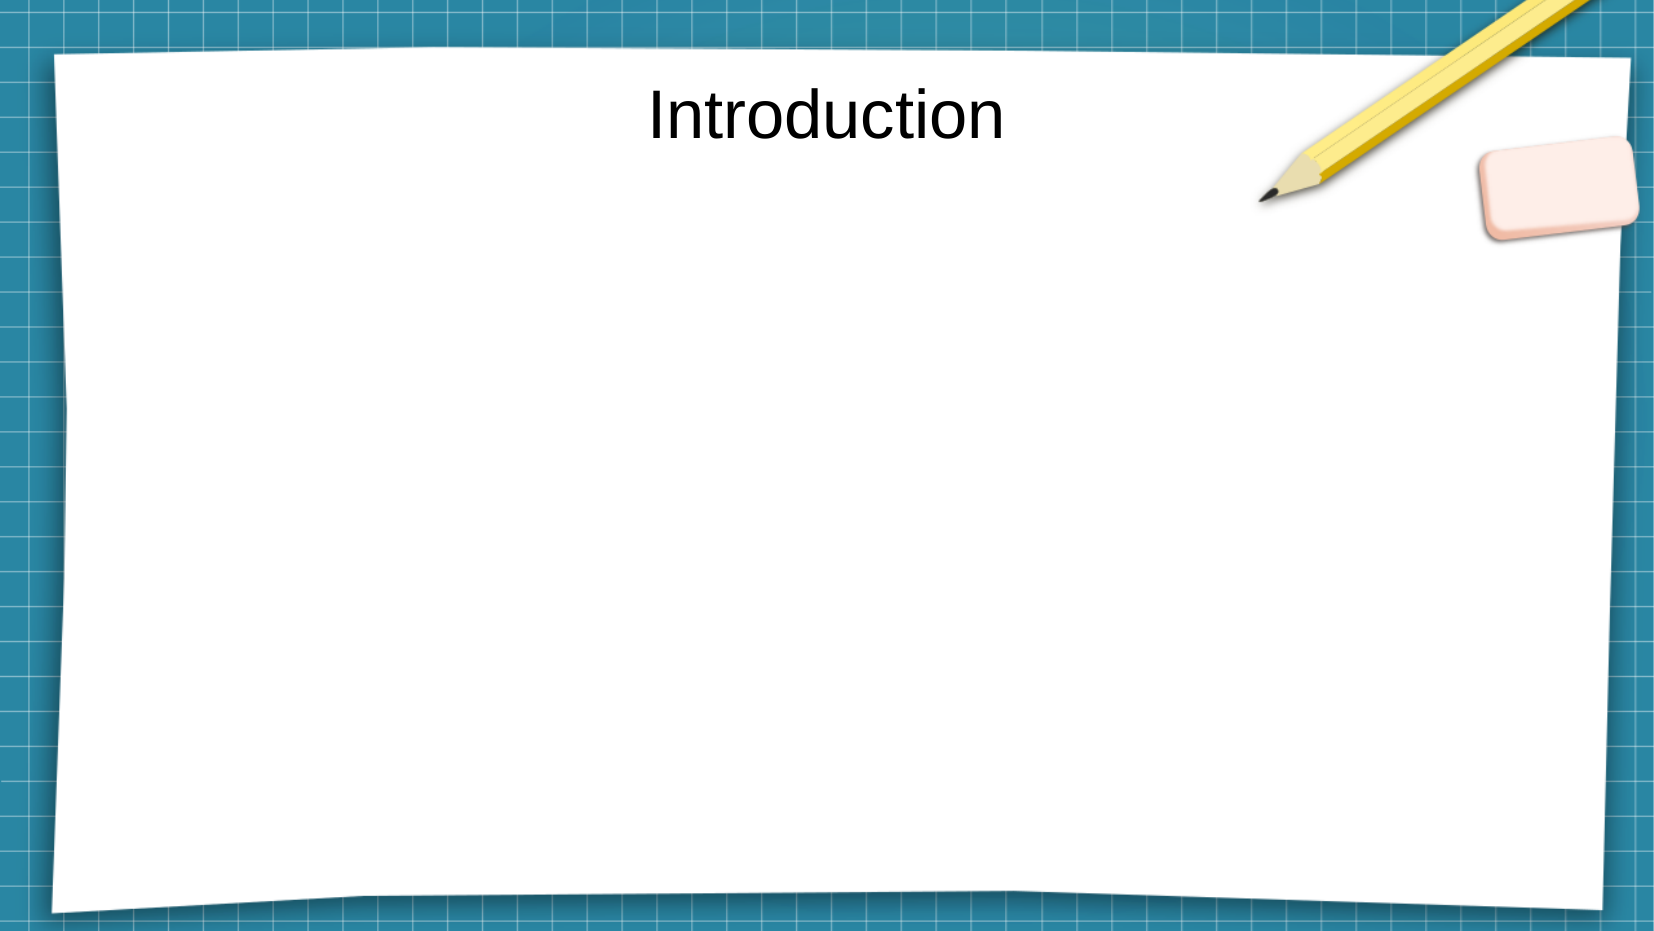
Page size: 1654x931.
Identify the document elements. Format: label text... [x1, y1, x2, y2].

title Introduction [82, 37, 1571, 193]
picture [0, 0, 1654, 931]
